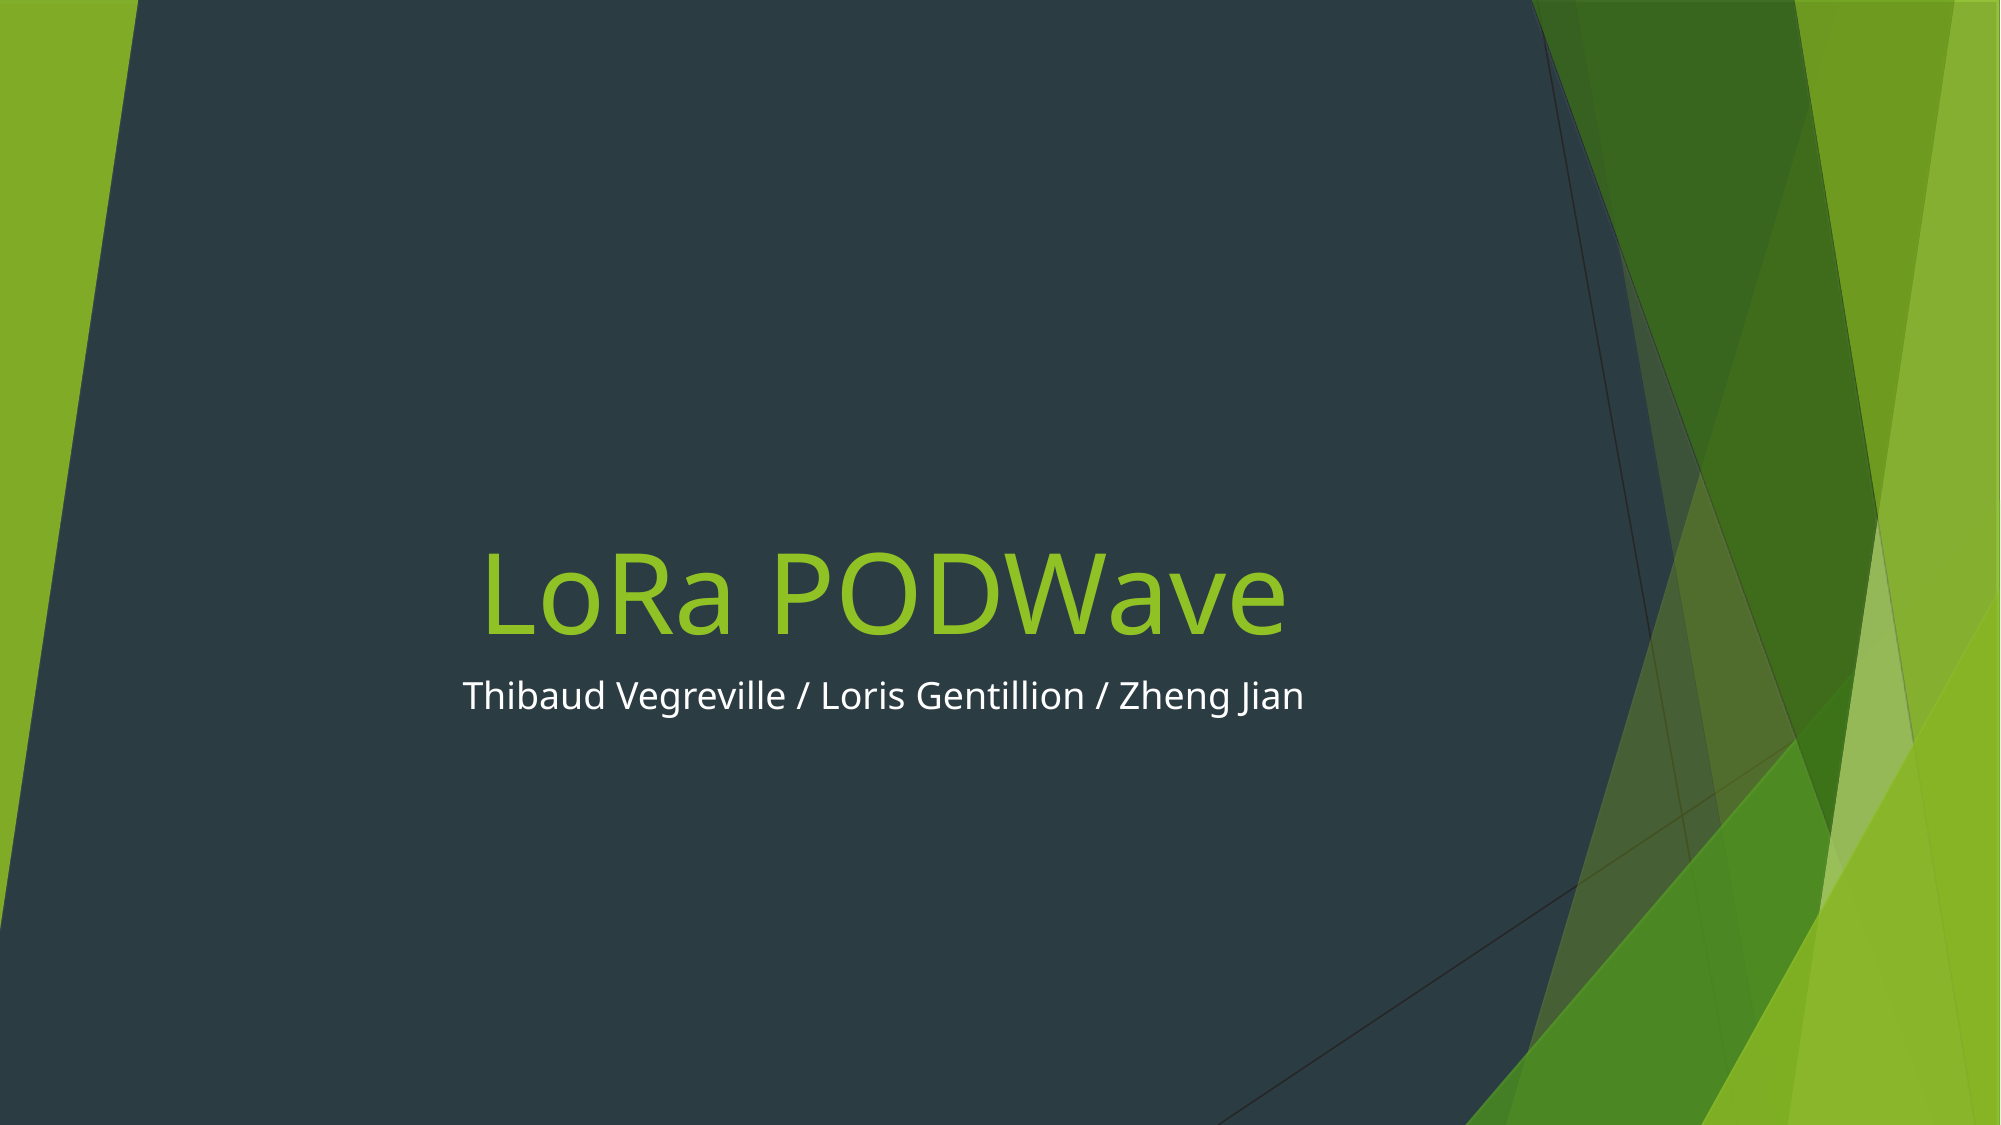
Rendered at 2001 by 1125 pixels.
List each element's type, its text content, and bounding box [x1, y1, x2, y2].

title LoRa PODWave [247, 394, 1522, 664]
subtitle Thibaud Vegreville / Loris Gentillion / Zheng Jian [247, 664, 1522, 845]
